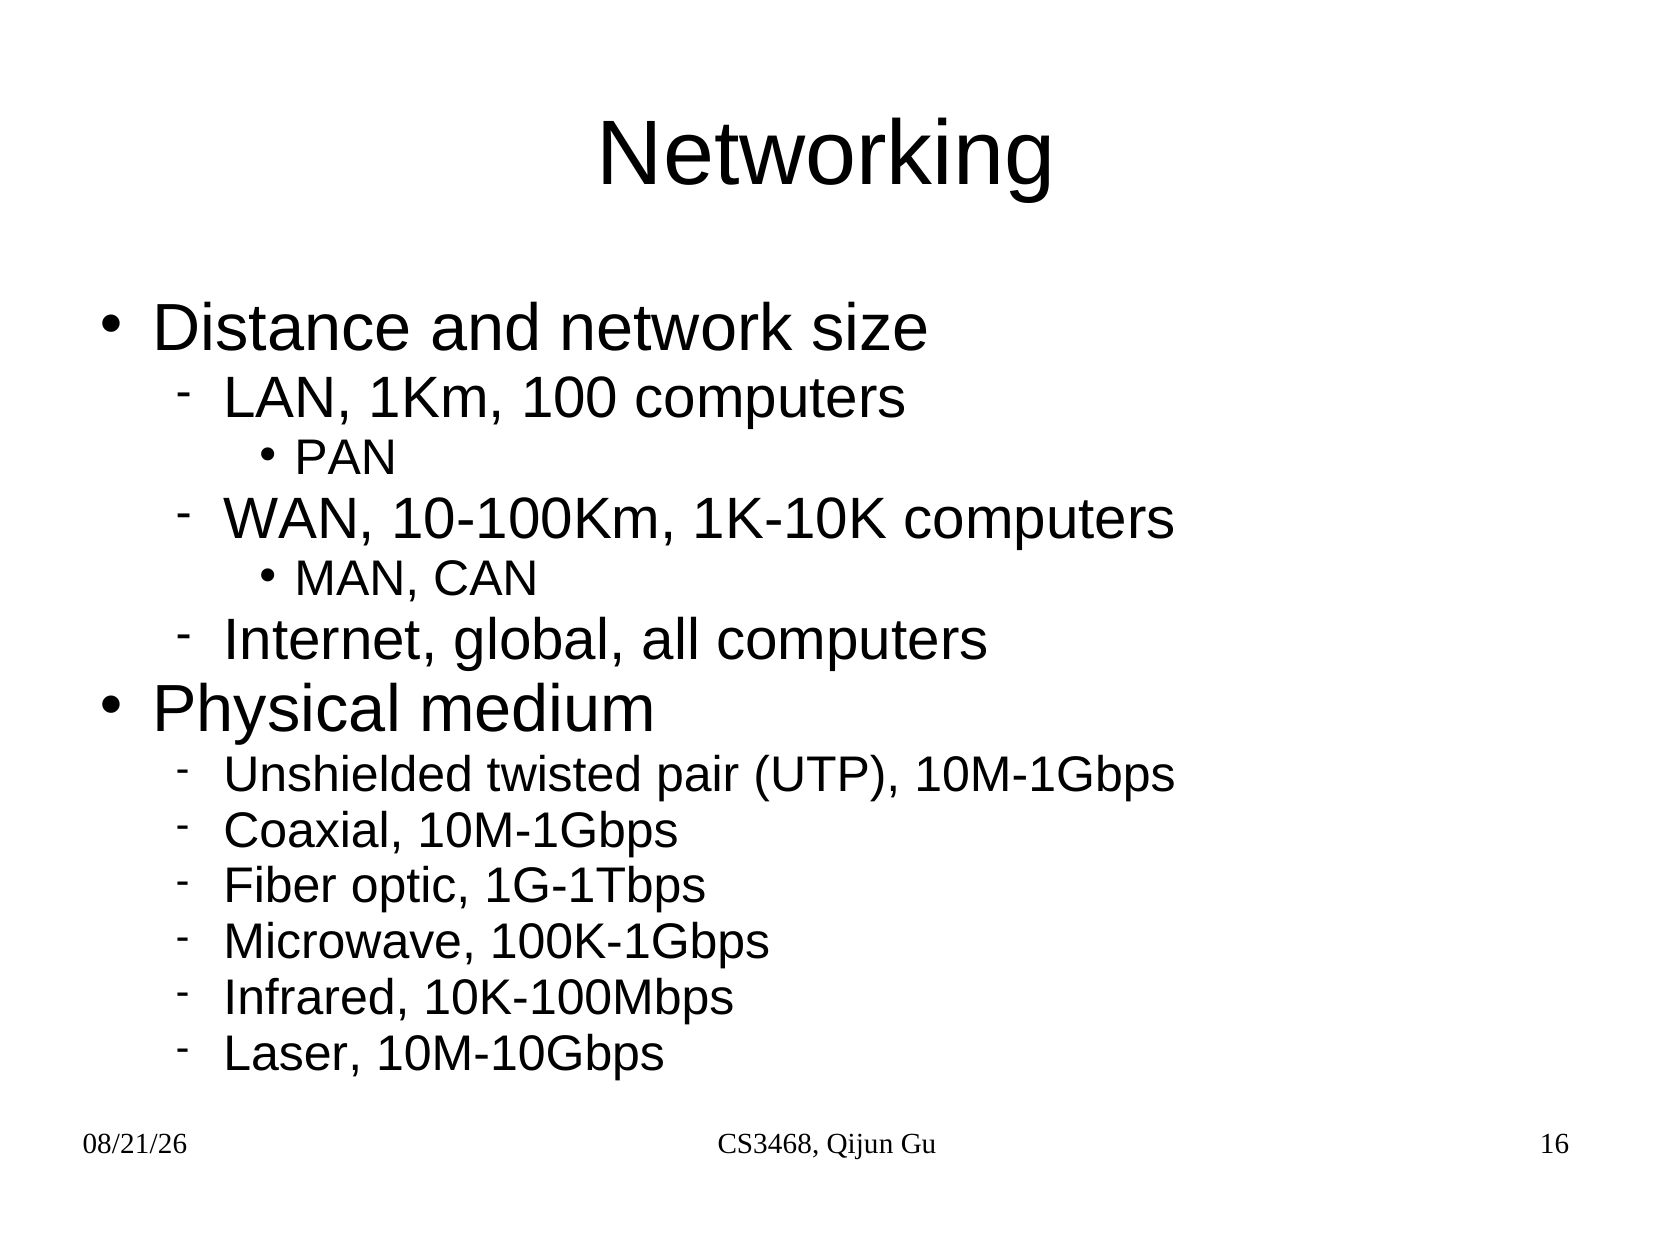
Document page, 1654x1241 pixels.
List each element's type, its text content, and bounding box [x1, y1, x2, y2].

title Networking [82, 56, 1571, 249]
list Distance and network size LAN, 1Km, 100 computers PAN WAN, 10-100Km, 1K-10K computers MAN, CAN Internet, global, all computers Physical medium Unshielded twisted pair (UTP), 10M-1Gbps Coaxial, 10M-1Gbps Fiber optic, 1G-1Tbps Microwave, 100K-1Gbps Infrared, 10K-100Mbps Laser, 10M-10Gbps [82, 290, 1571, 1094]
